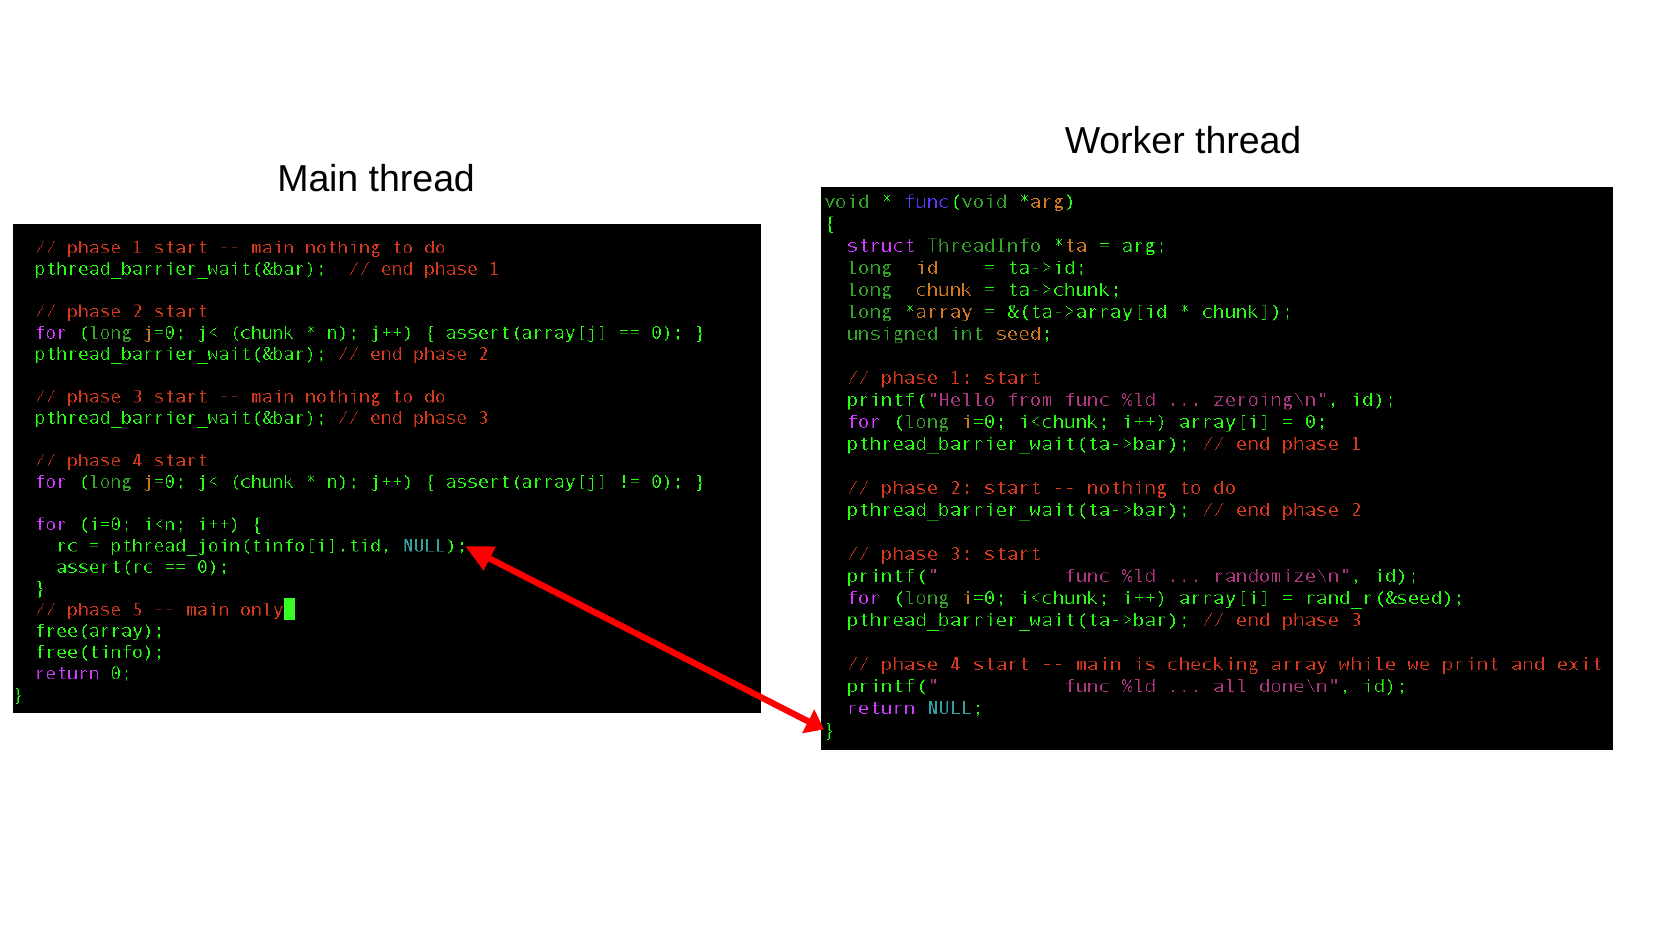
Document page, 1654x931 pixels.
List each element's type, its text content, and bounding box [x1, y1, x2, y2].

text_box Main thread [262, 150, 491, 207]
picture [821, 187, 1613, 751]
text_box Worker thread [1050, 112, 1317, 170]
picture [13, 224, 761, 713]
